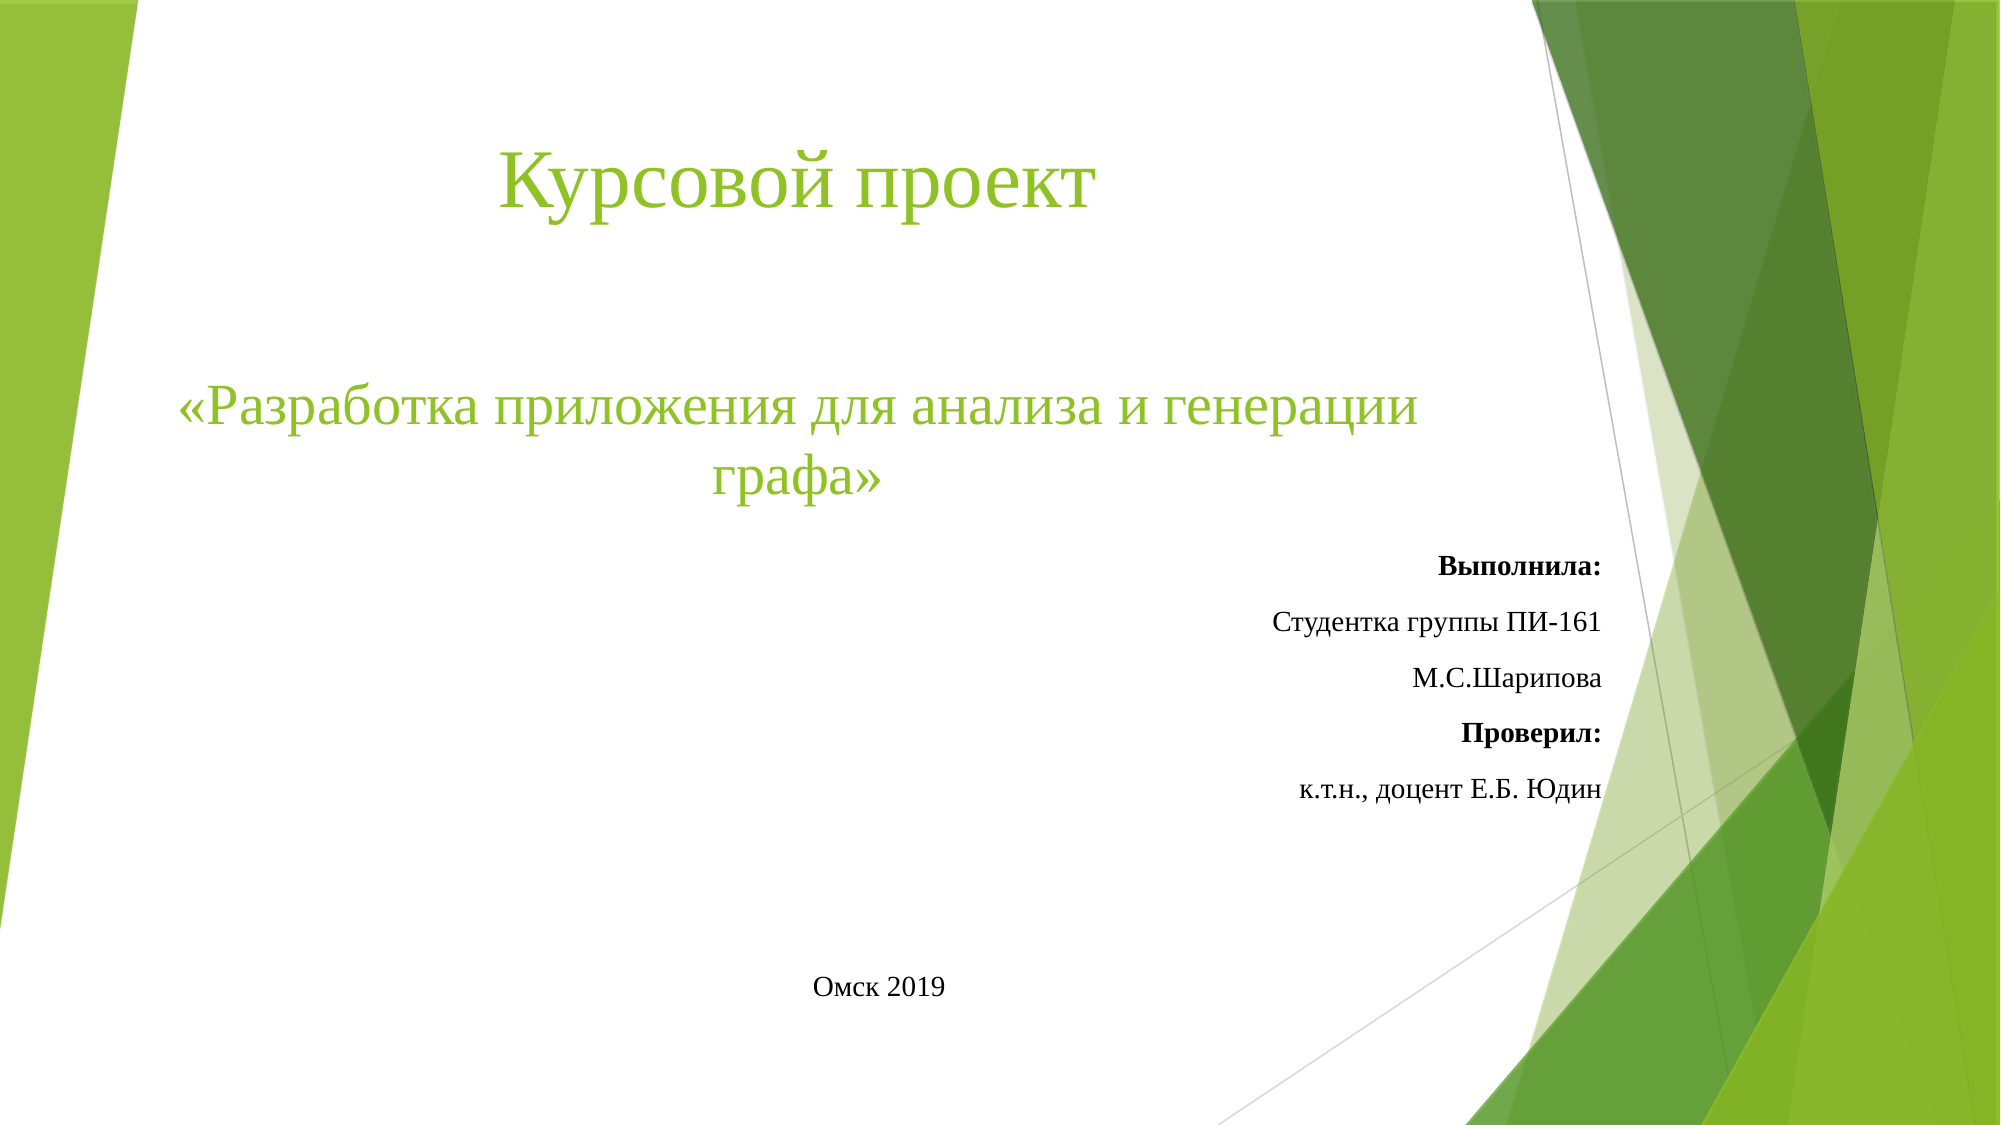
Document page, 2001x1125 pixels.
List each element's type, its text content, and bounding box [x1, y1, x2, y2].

title Курсовой проект «Разработка приложения для анализа и генерации графа» [148, 209, 1448, 514]
text_box Омск 2019 [798, 959, 1093, 1010]
subtitle Выполнила: Студентка группы ПИ-161 М.С.Шарипова Проверил: к.т.н., доцент Е.Б. Юдин [102, 538, 1618, 875]
